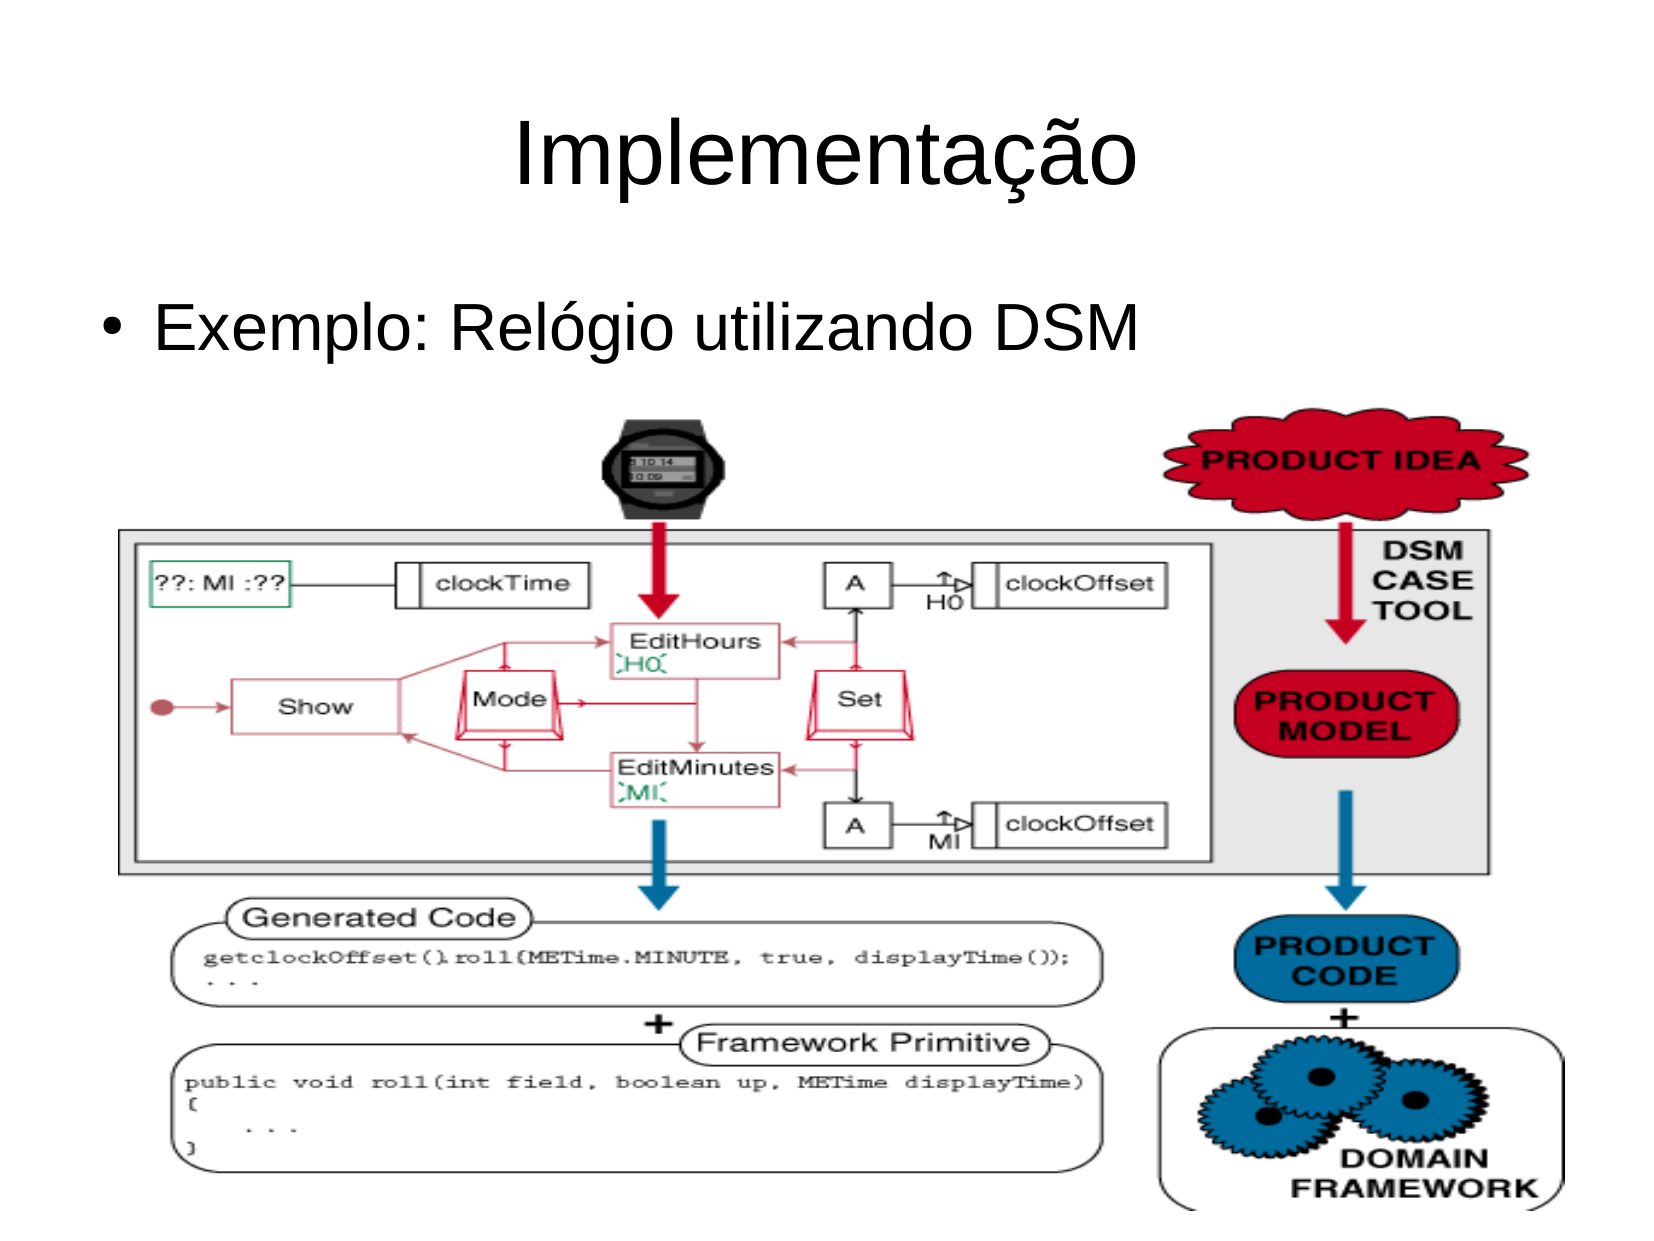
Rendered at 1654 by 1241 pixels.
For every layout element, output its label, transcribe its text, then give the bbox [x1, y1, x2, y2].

picture [118, 405, 1565, 1211]
title Implementação [82, 56, 1571, 250]
list Exemplo: Relógio utilizando DSM [82, 290, 1571, 1094]
